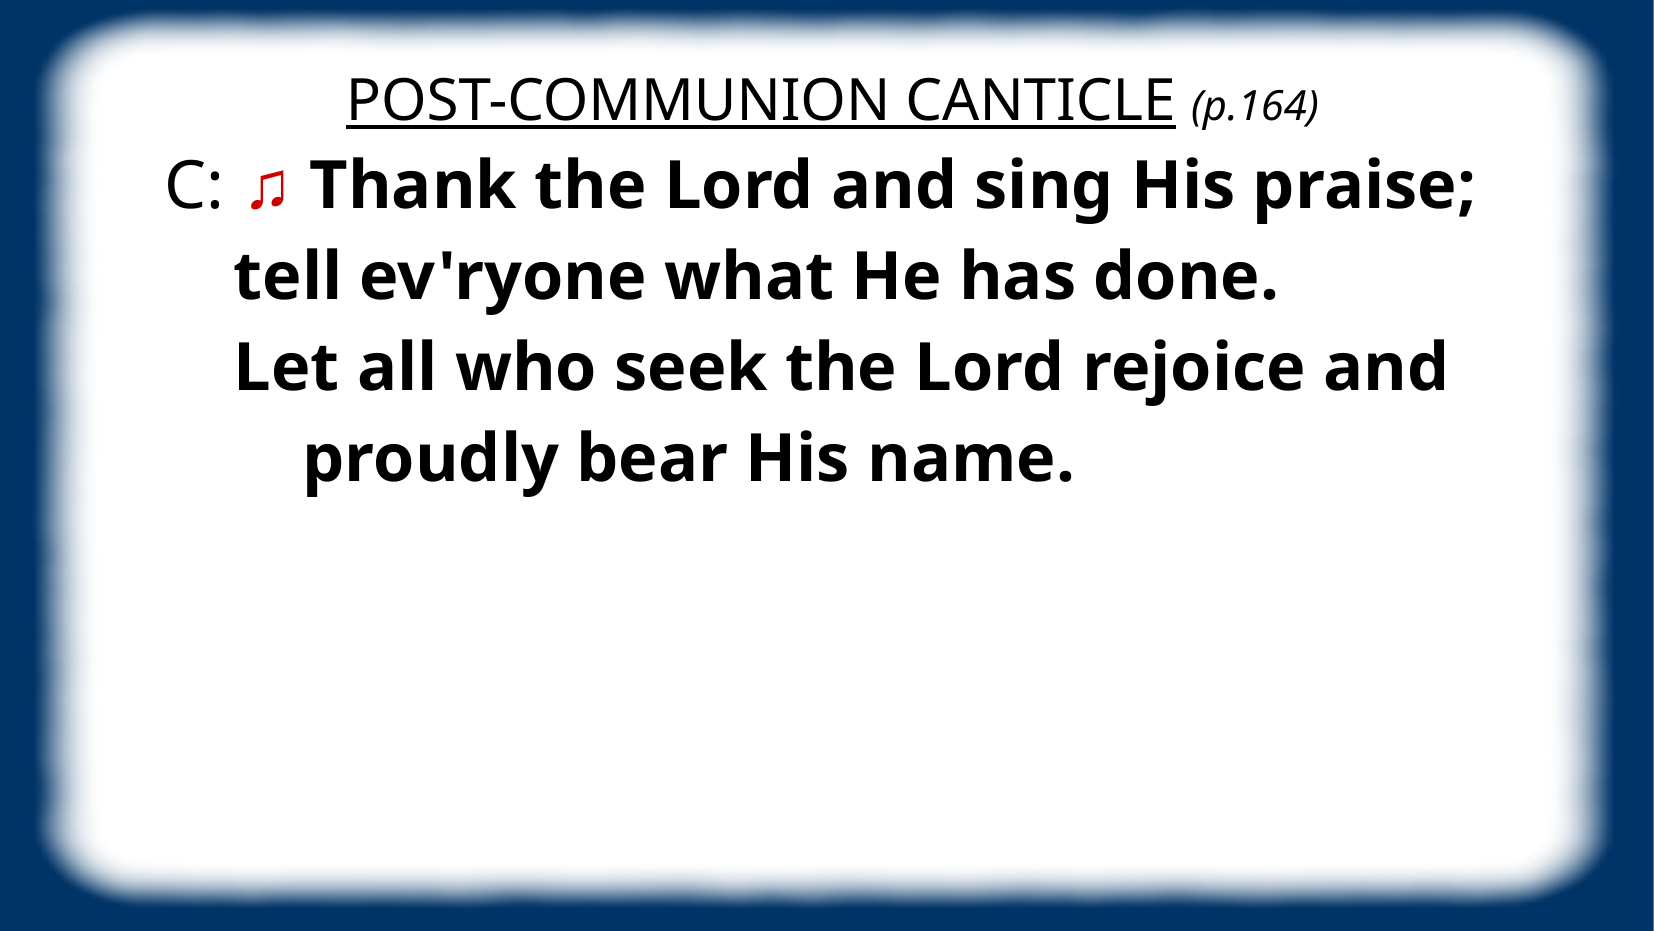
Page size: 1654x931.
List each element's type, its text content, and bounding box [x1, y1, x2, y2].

text_box POST-COMMUNION CANTICLE (p.164) C: ♫ Thank the Lord and sing His praise; tell ev'ryone what He has done. Let all who seek the Lord rejoice and proudly bear His name. [150, 50, 1516, 571]
picture [0, 0, 1654, 931]
